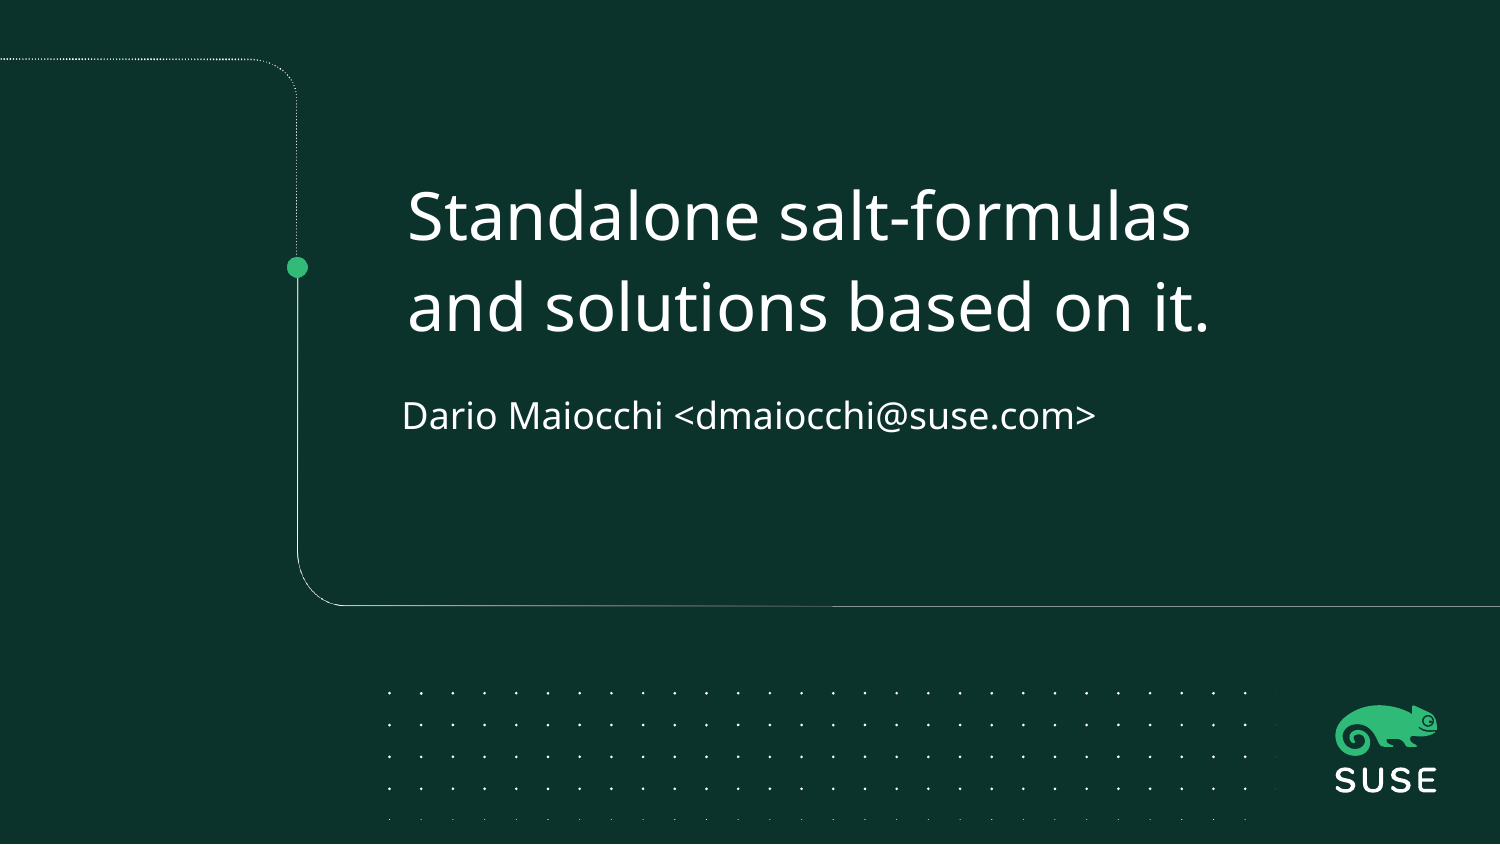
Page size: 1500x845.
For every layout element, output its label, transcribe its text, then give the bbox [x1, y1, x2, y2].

list Dario Maiocchi <dmaiocchi@suse.com> [401, 390, 1306, 597]
title Standalone salt-formulas and solutions based on it. [407, 142, 1366, 378]
picture [0, 58, 1500, 607]
